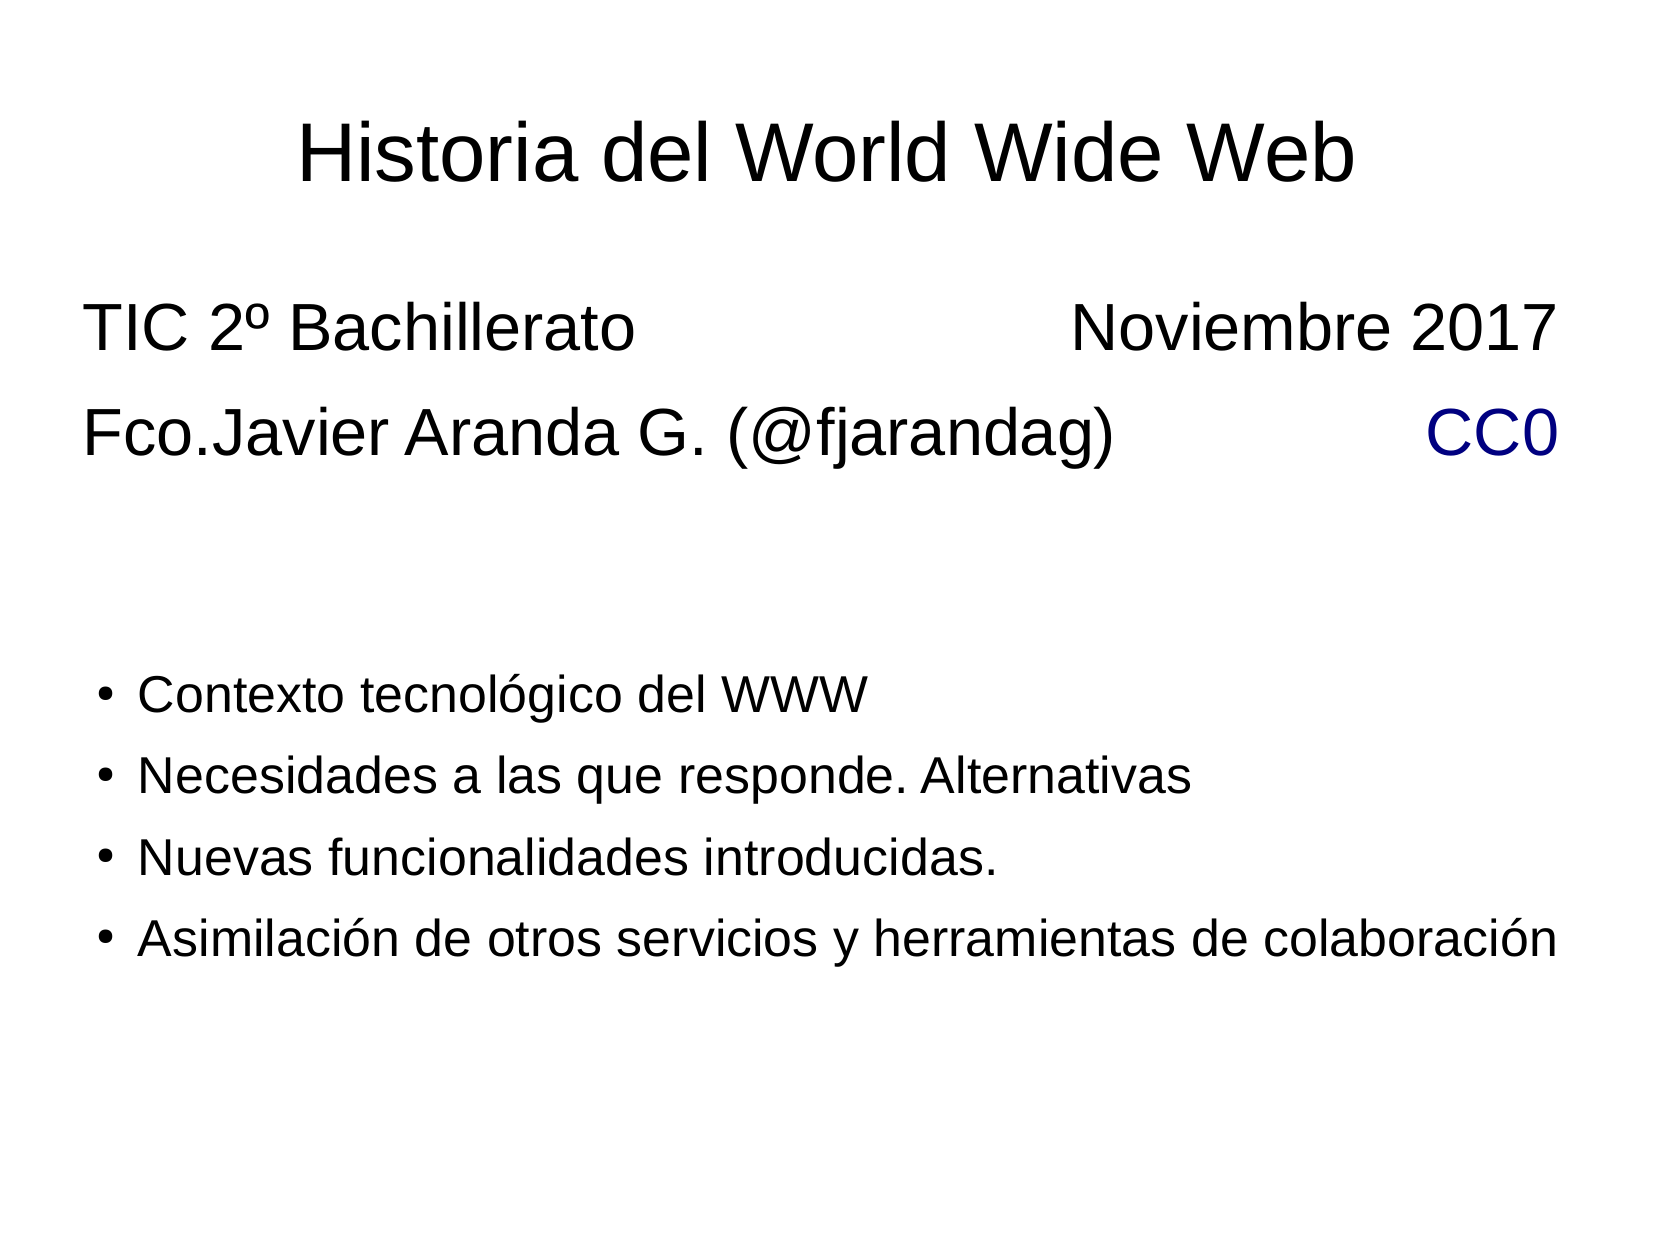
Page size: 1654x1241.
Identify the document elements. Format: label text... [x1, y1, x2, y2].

list Contexto tecnológico del WWW Necesidades a las que responde. Alternativas Nuevas funcionalidades introducidas. Asimilación de otros servicios y herramientas de colaboración [82, 665, 1571, 1009]
title Historia del World Wide Web [82, 49, 1571, 257]
list TIC 2º Bachillerato Noviembre 2017 Fco.Javier Aranda G. (@fjarandag) CC0 [82, 290, 1571, 634]
